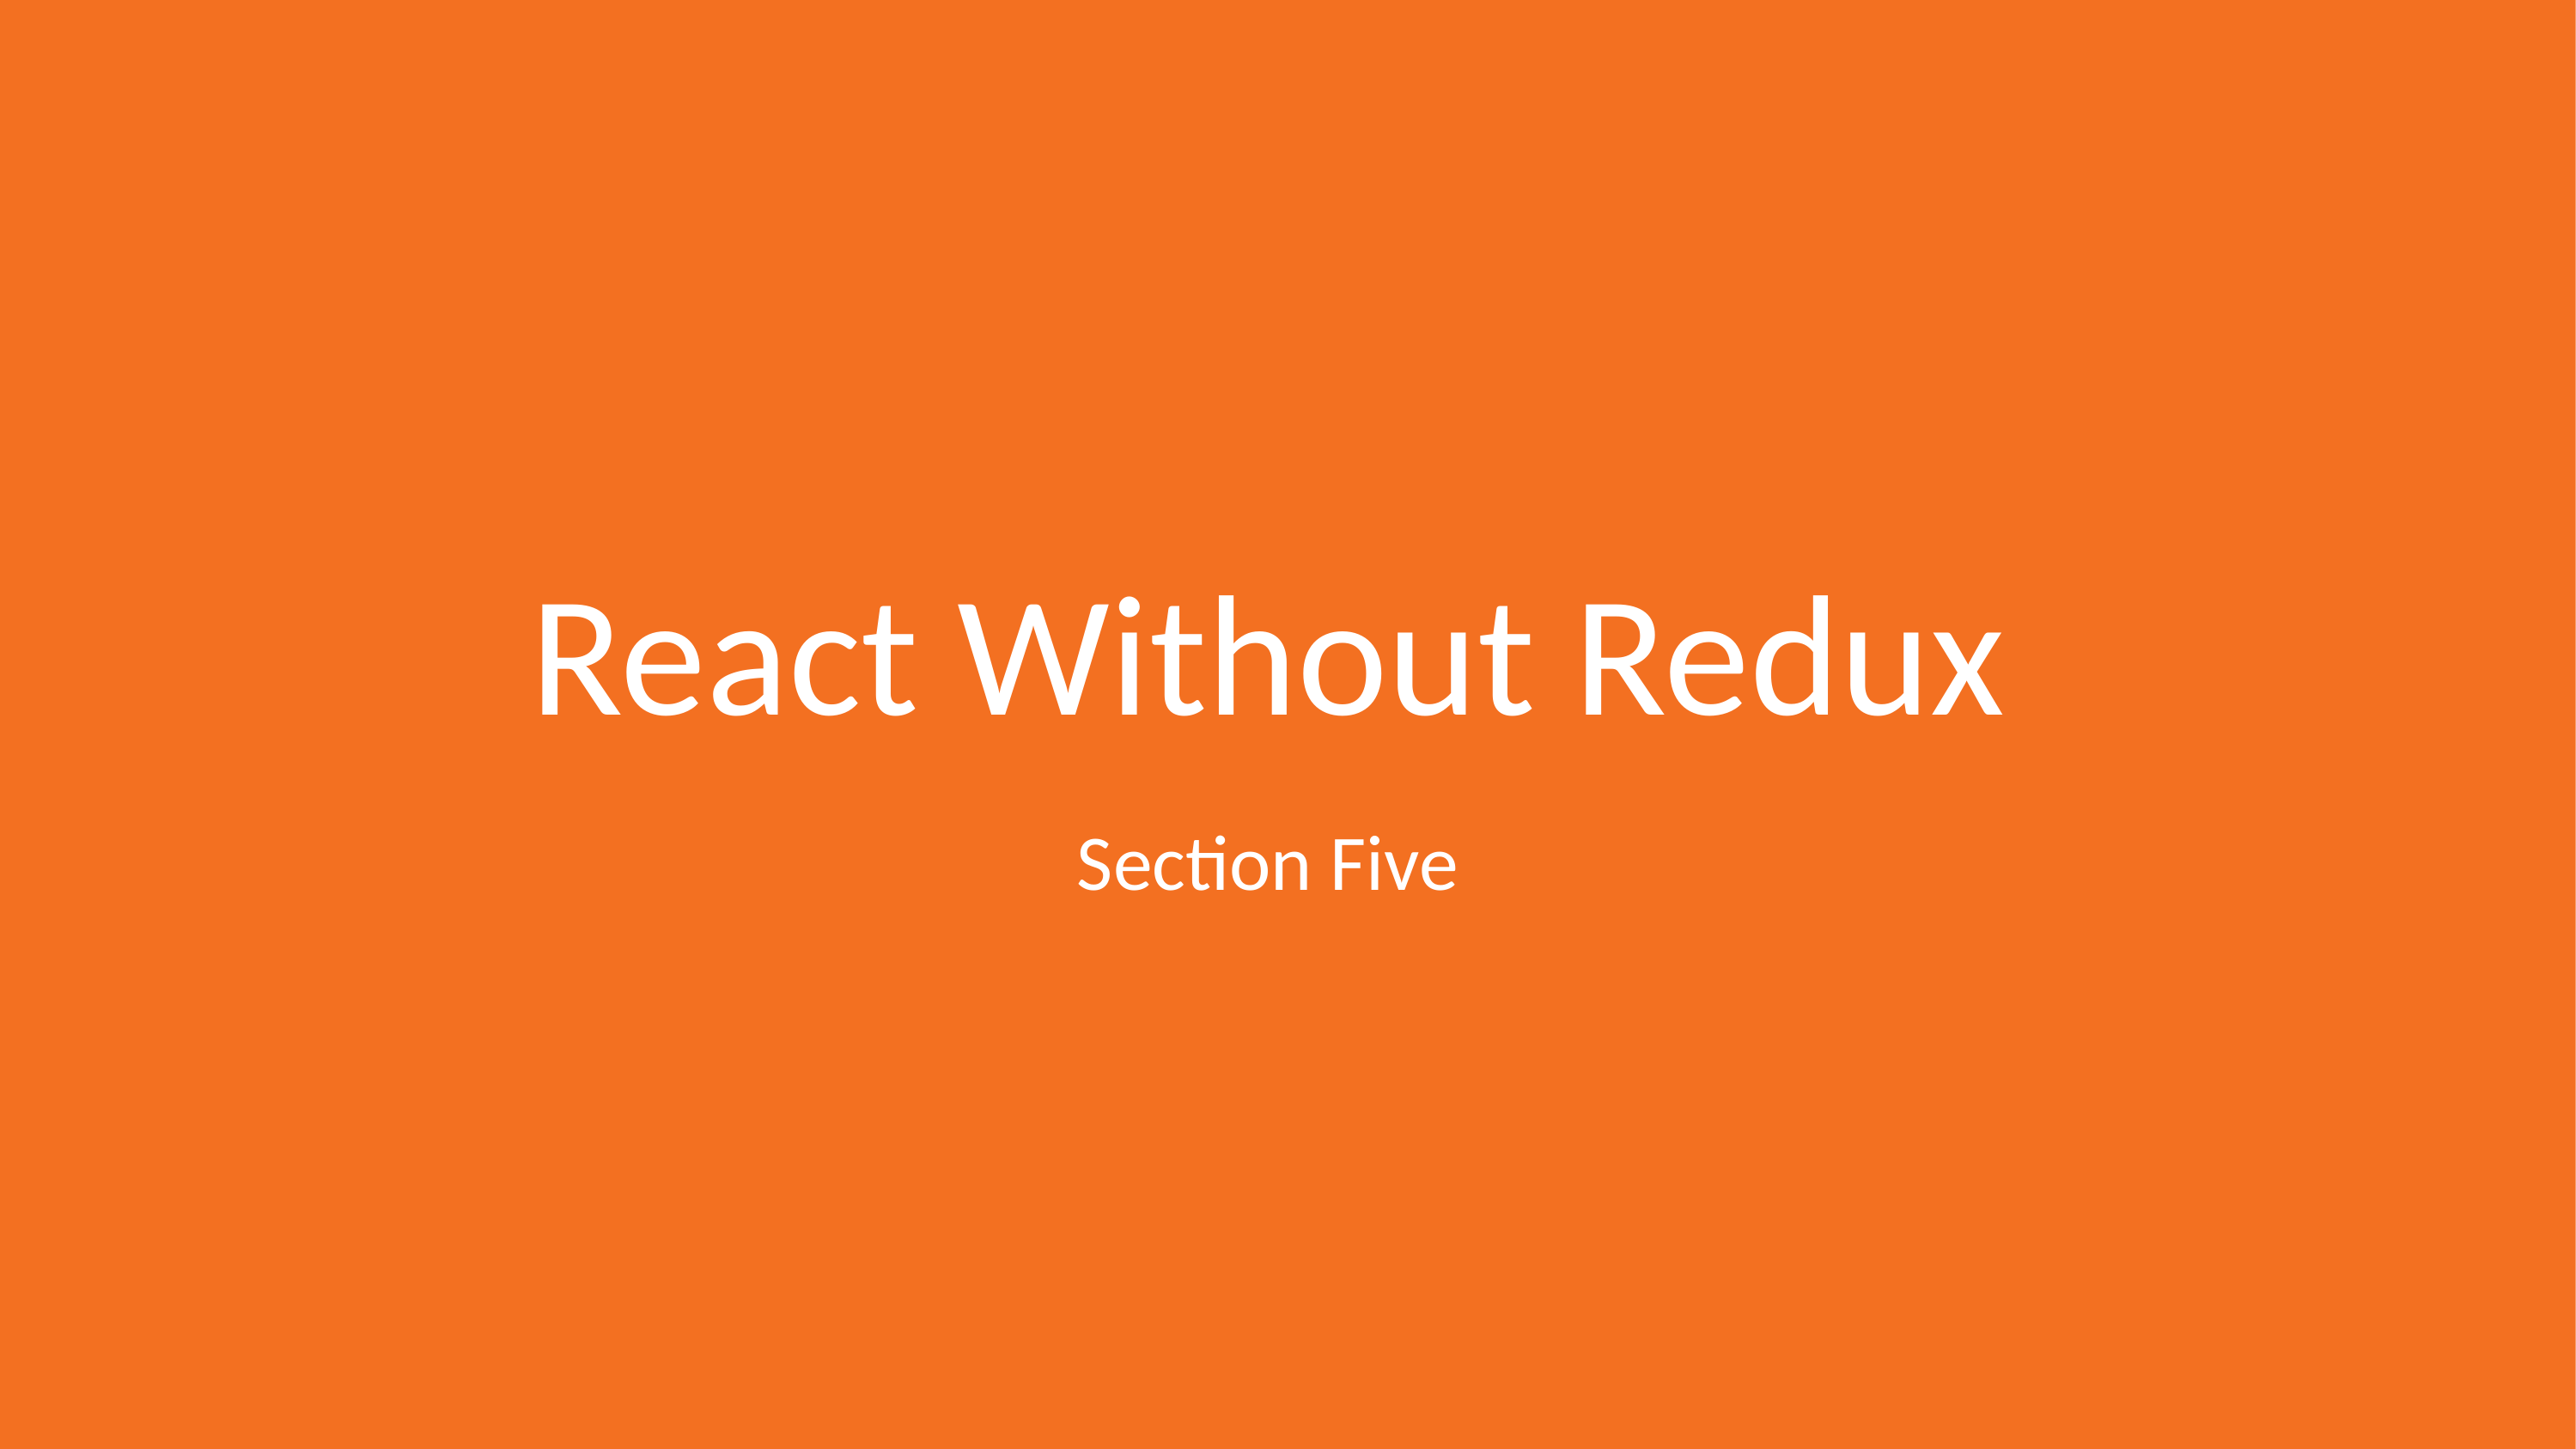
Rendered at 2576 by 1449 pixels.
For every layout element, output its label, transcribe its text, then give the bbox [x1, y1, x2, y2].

subtitle Section Five [110, 785, 2427, 908]
title React Without Redux [110, 512, 2427, 776]
